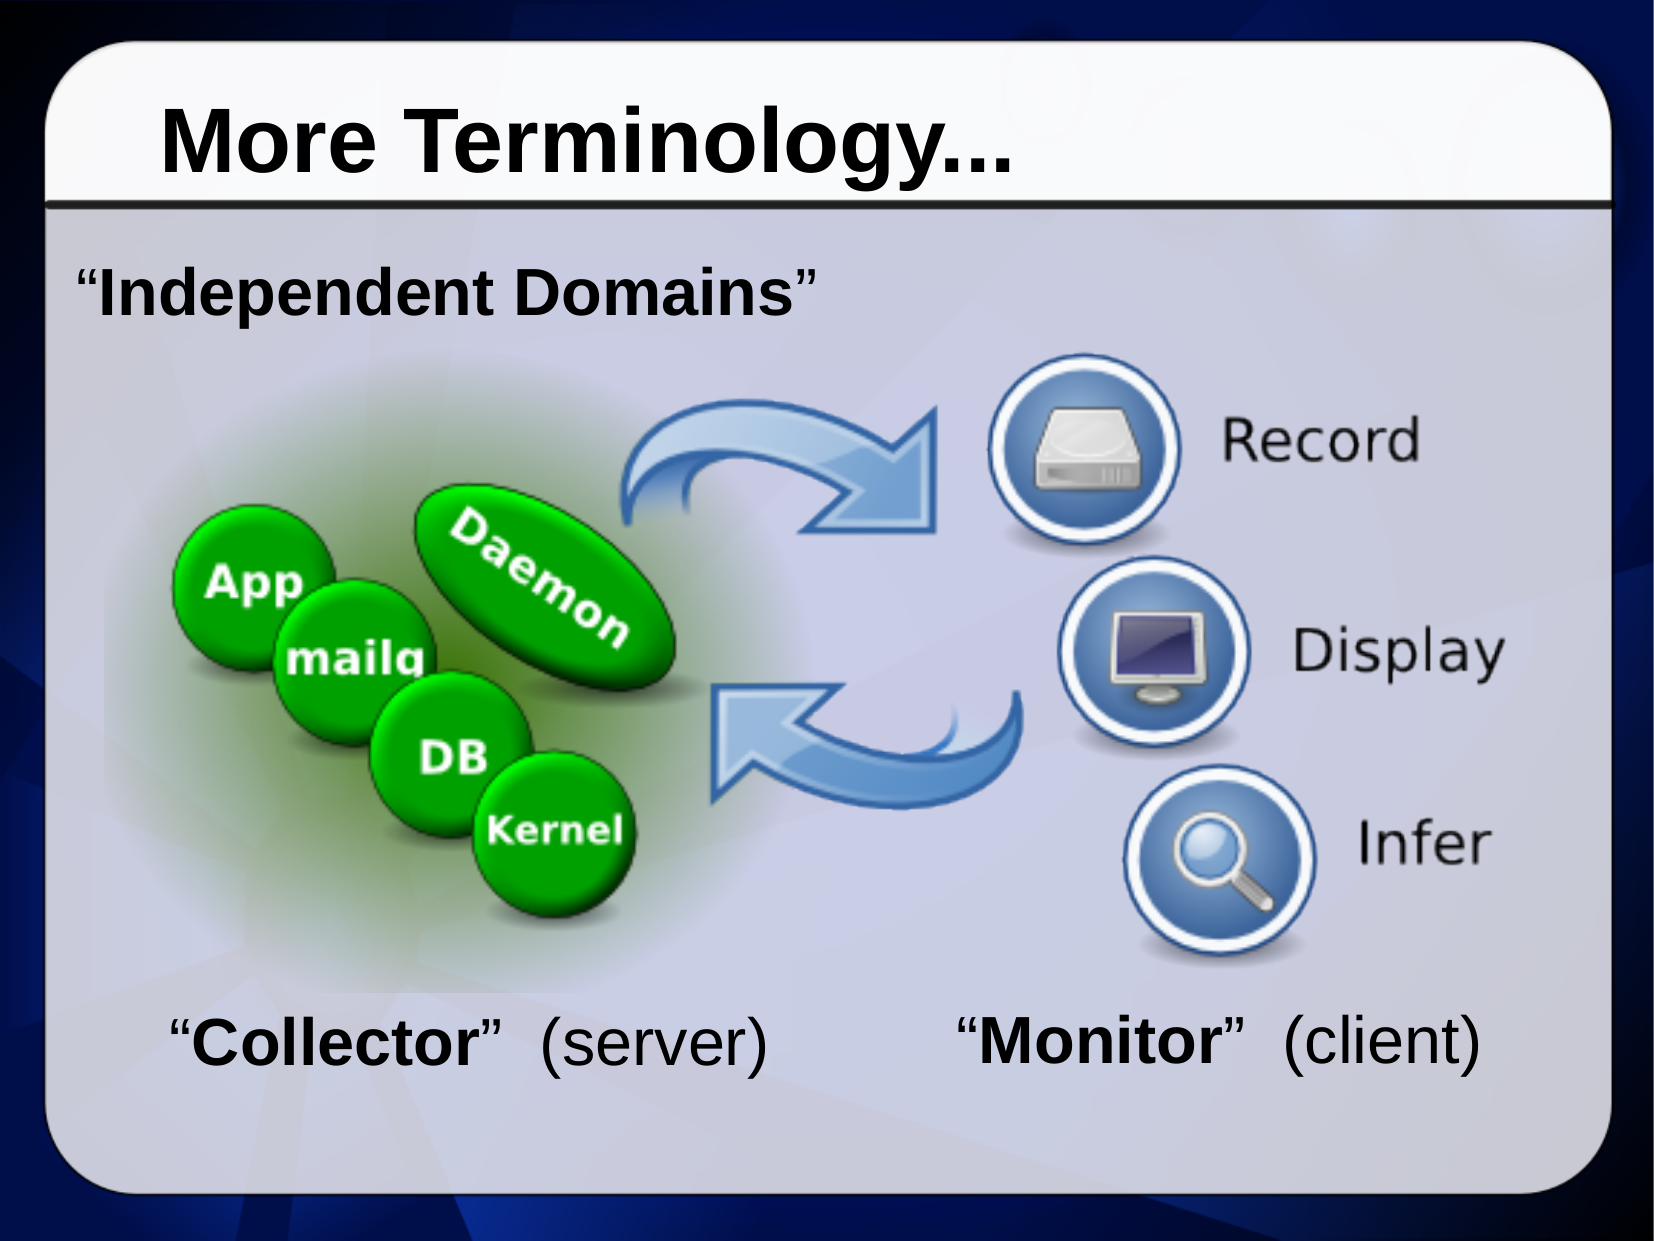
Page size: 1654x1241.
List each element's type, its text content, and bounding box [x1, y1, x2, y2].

list “Monitor” (client) [956, 1002, 1521, 1098]
list “Independent Domains” [76, 255, 856, 351]
picture [0, 0, 1654, 1241]
list “Collector” (server) [169, 1004, 794, 1100]
title More Terminology... [82, 37, 1571, 245]
